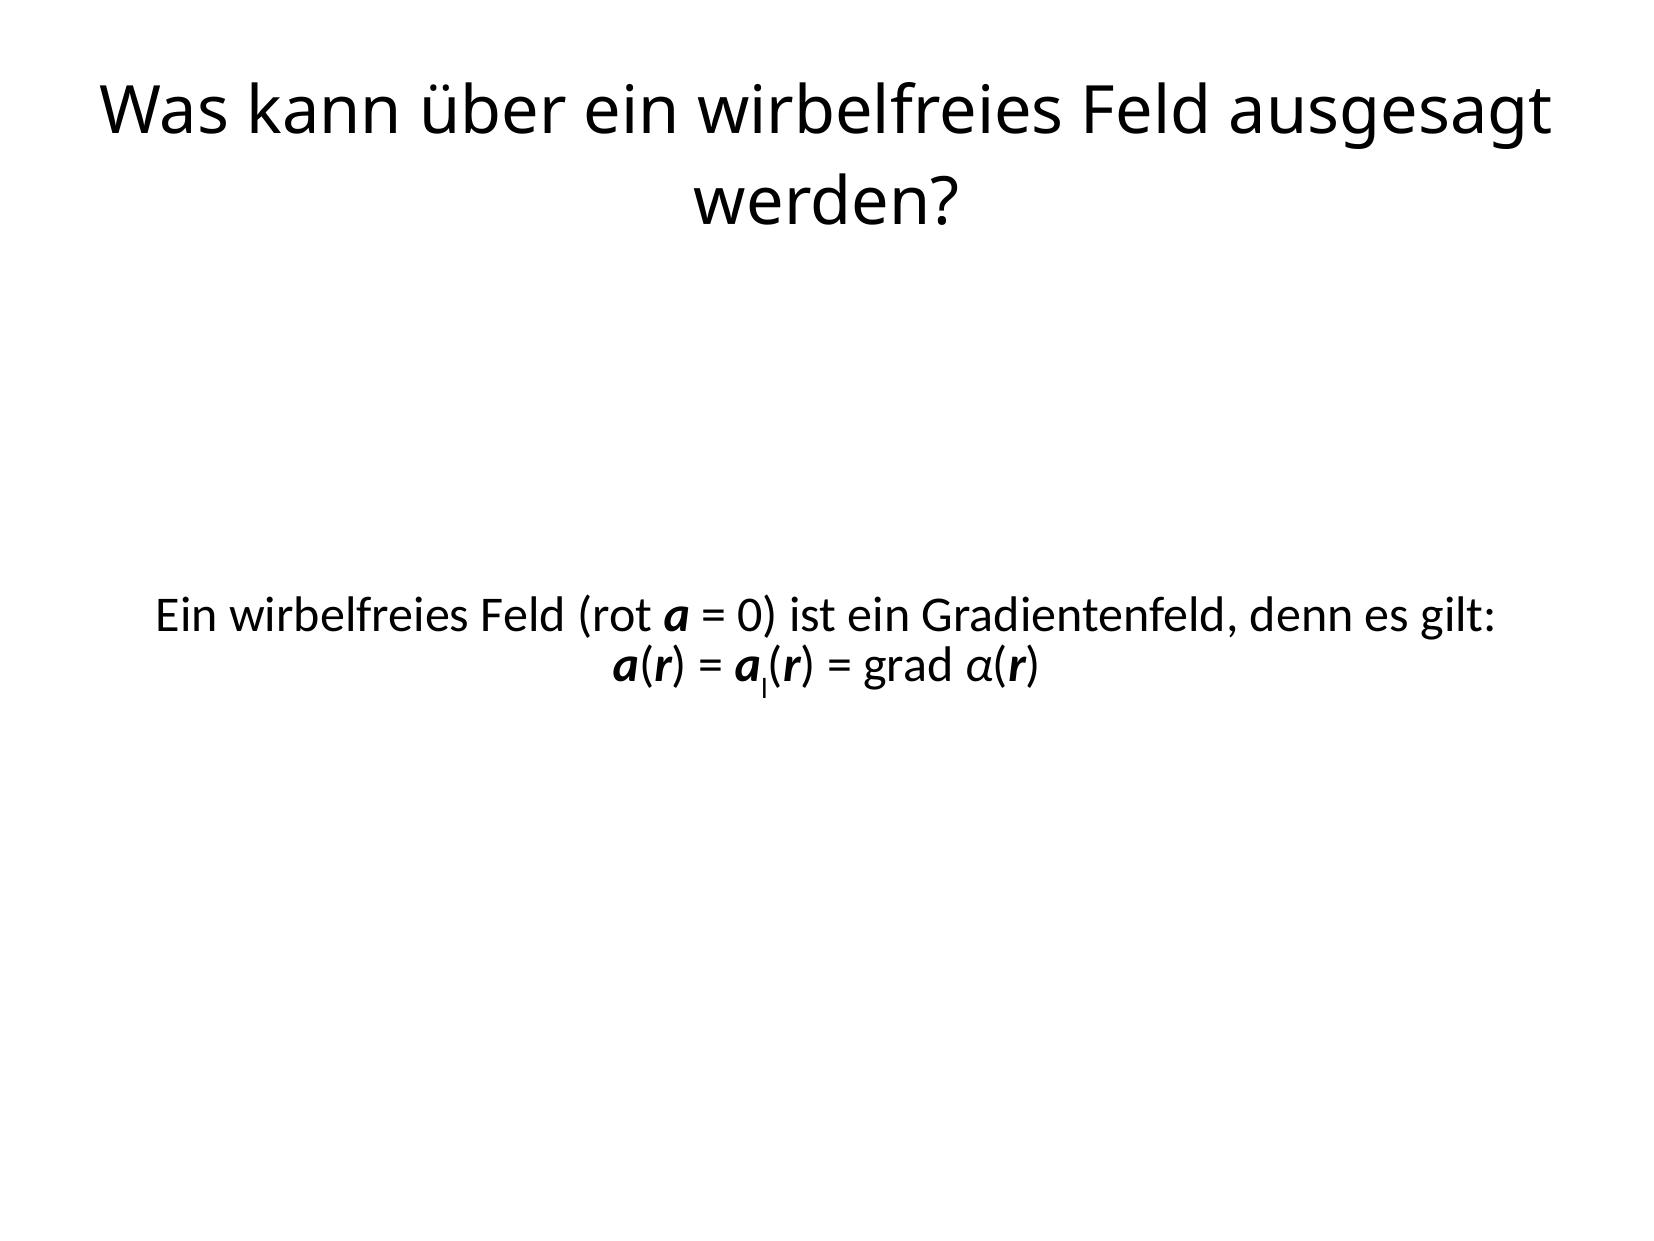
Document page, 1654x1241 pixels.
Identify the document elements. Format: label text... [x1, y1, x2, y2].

title Was kann über ein wirbelfreies Feld ausgesagt werden? [82, 49, 1571, 257]
subtitle Ein wirbelfreies Feld (rot a = 0) ist ein Gradientenfeld, denn es gilt: a(r) = al(r) = grad α(r) [82, 290, 1571, 1010]
